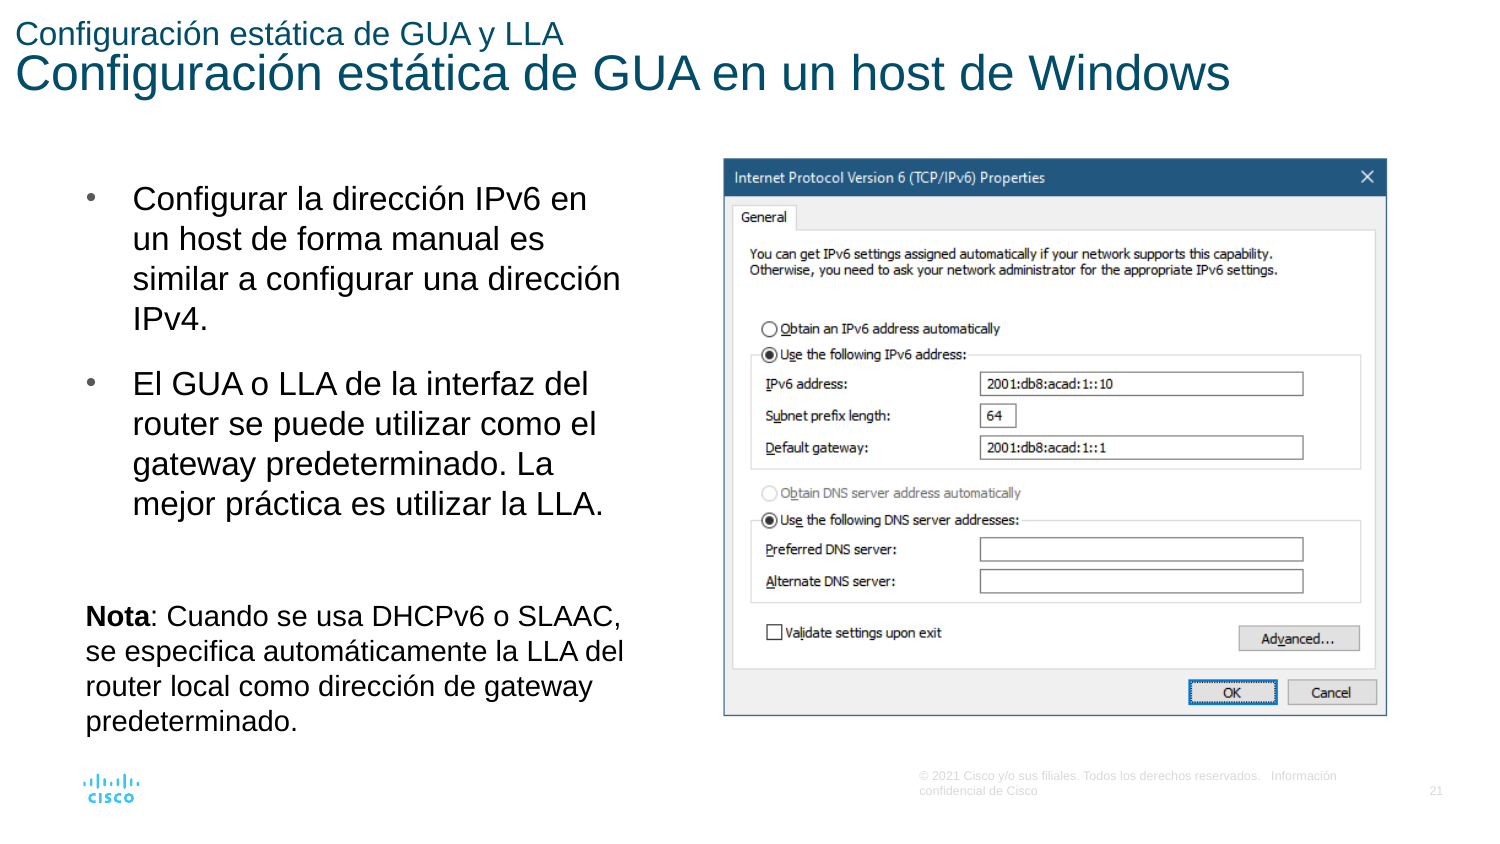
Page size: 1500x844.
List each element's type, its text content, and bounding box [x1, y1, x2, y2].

text_box Nota: Cuando se usa DHCPv6 o SLAAC, se especifica automáticamente la LLA del router local como dirección de gateway predeterminado. [70, 589, 641, 745]
title Configuración estática de GUA y LLA Configuración estática de GUA en un host de Windows [0, 0, 1369, 121]
list Configurar la dirección IPv6 en un host de forma manual es similar a configurar una dirección IPv4. El GUA o LLA de la interfaz del router se puede utilizar como el gateway predeterminado. La mejor práctica es utilizar la LLA. [70, 169, 641, 540]
picture [715, 151, 1397, 726]
